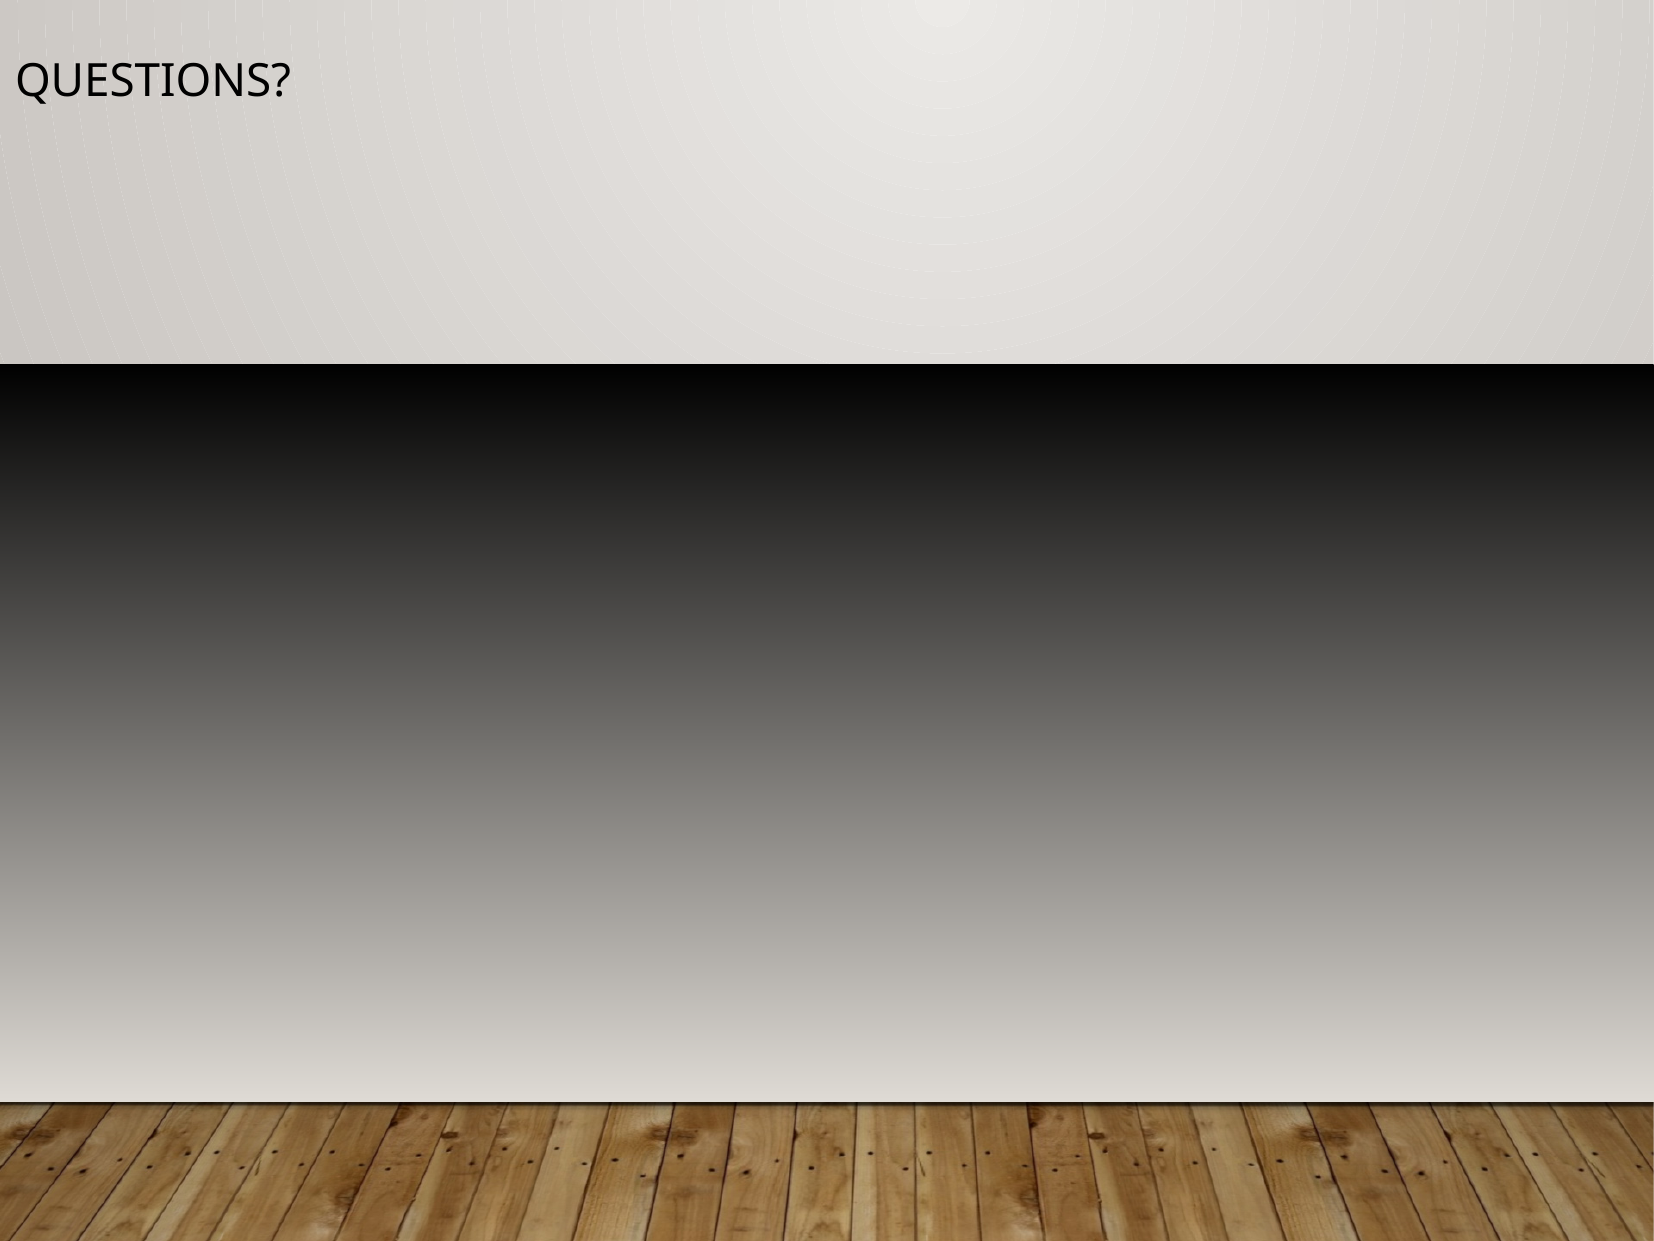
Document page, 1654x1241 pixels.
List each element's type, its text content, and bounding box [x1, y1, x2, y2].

title Questions? [0, 49, 1489, 257]
